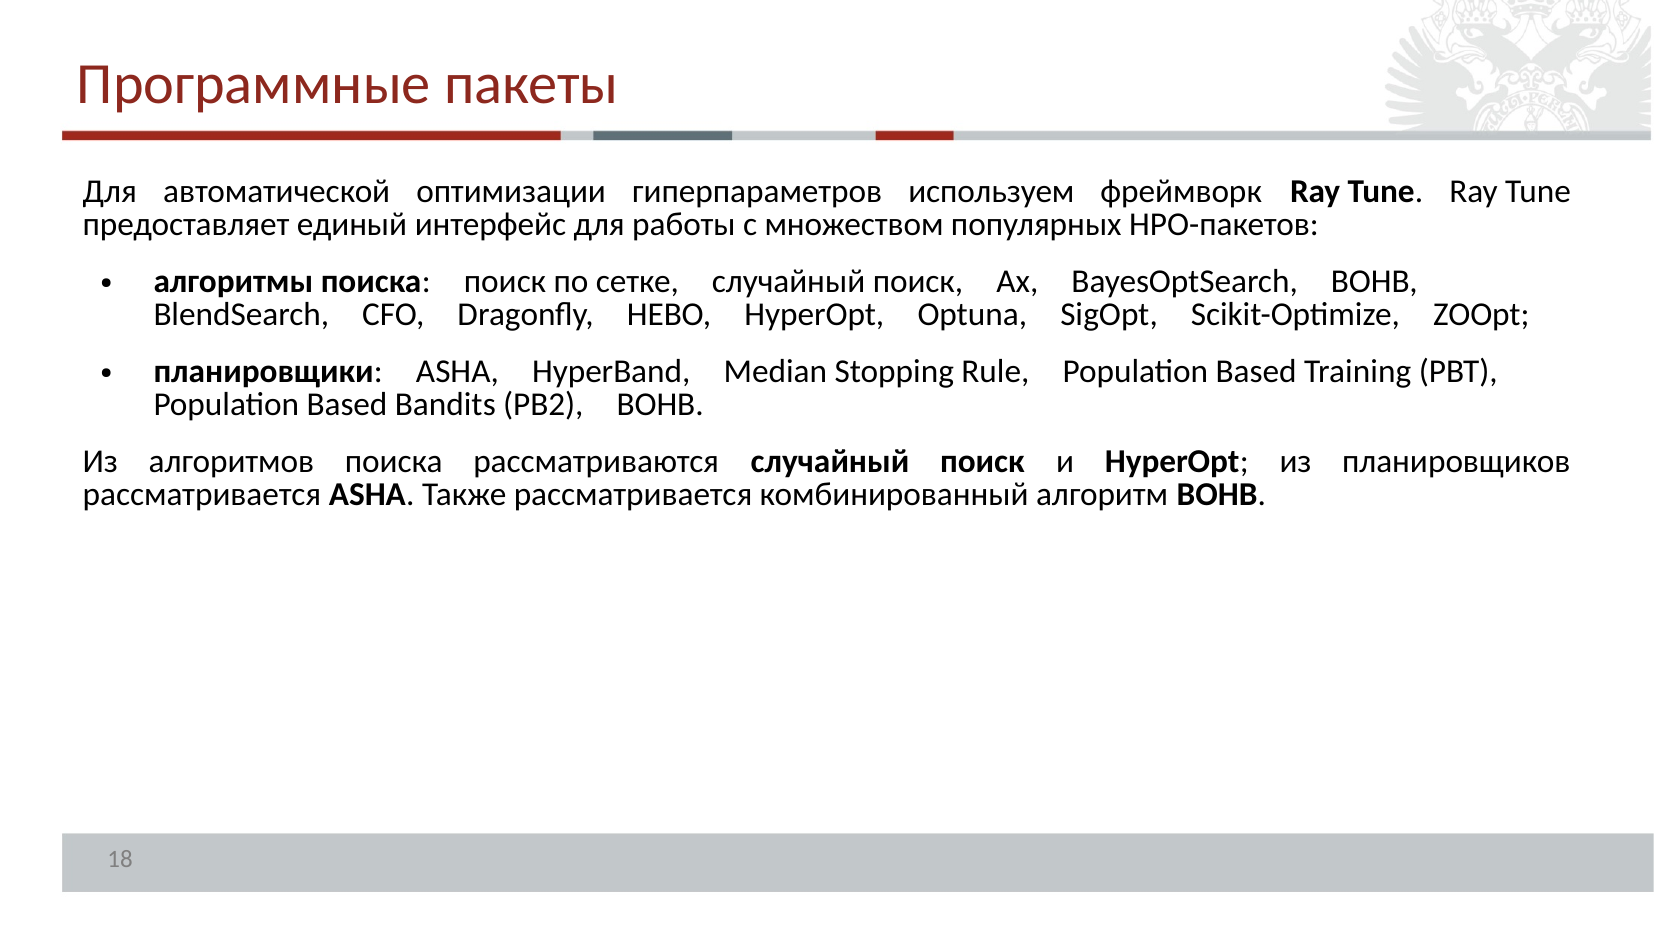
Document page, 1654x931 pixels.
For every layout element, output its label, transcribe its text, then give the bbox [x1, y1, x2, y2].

list Для автоматической оптимизации гиперпараметров используем фреймворк Ray Tune. Ray Tune предоставляет единый интерфейс для работы с множеством популярных HPO-пакетов: алгоритмы поиска: поиск по сетке, случайный поиск, Ax, BayesOptSearch, BOHB, BlendSearch, CFO, Dragonfly, HEBO, HyperOpt, Optuna, SigOpt, Scikit-Optimize, ZOOpt; планировщики: ASHA, HyperBand, Median Stopping Rule, Population Based Training (PBT), Population Based Bandits (PB2), BOHB. Из алгоритмов поиска рассматриваются случайный поиск и HyperOpt; из планировщиков рассматривается ASHA. Также рассматривается комбинированный алгоритм BOHB. [82, 177, 1571, 798]
picture [0, 0, 1654, 931]
title Программные пакеты [76, 48, 1565, 130]
